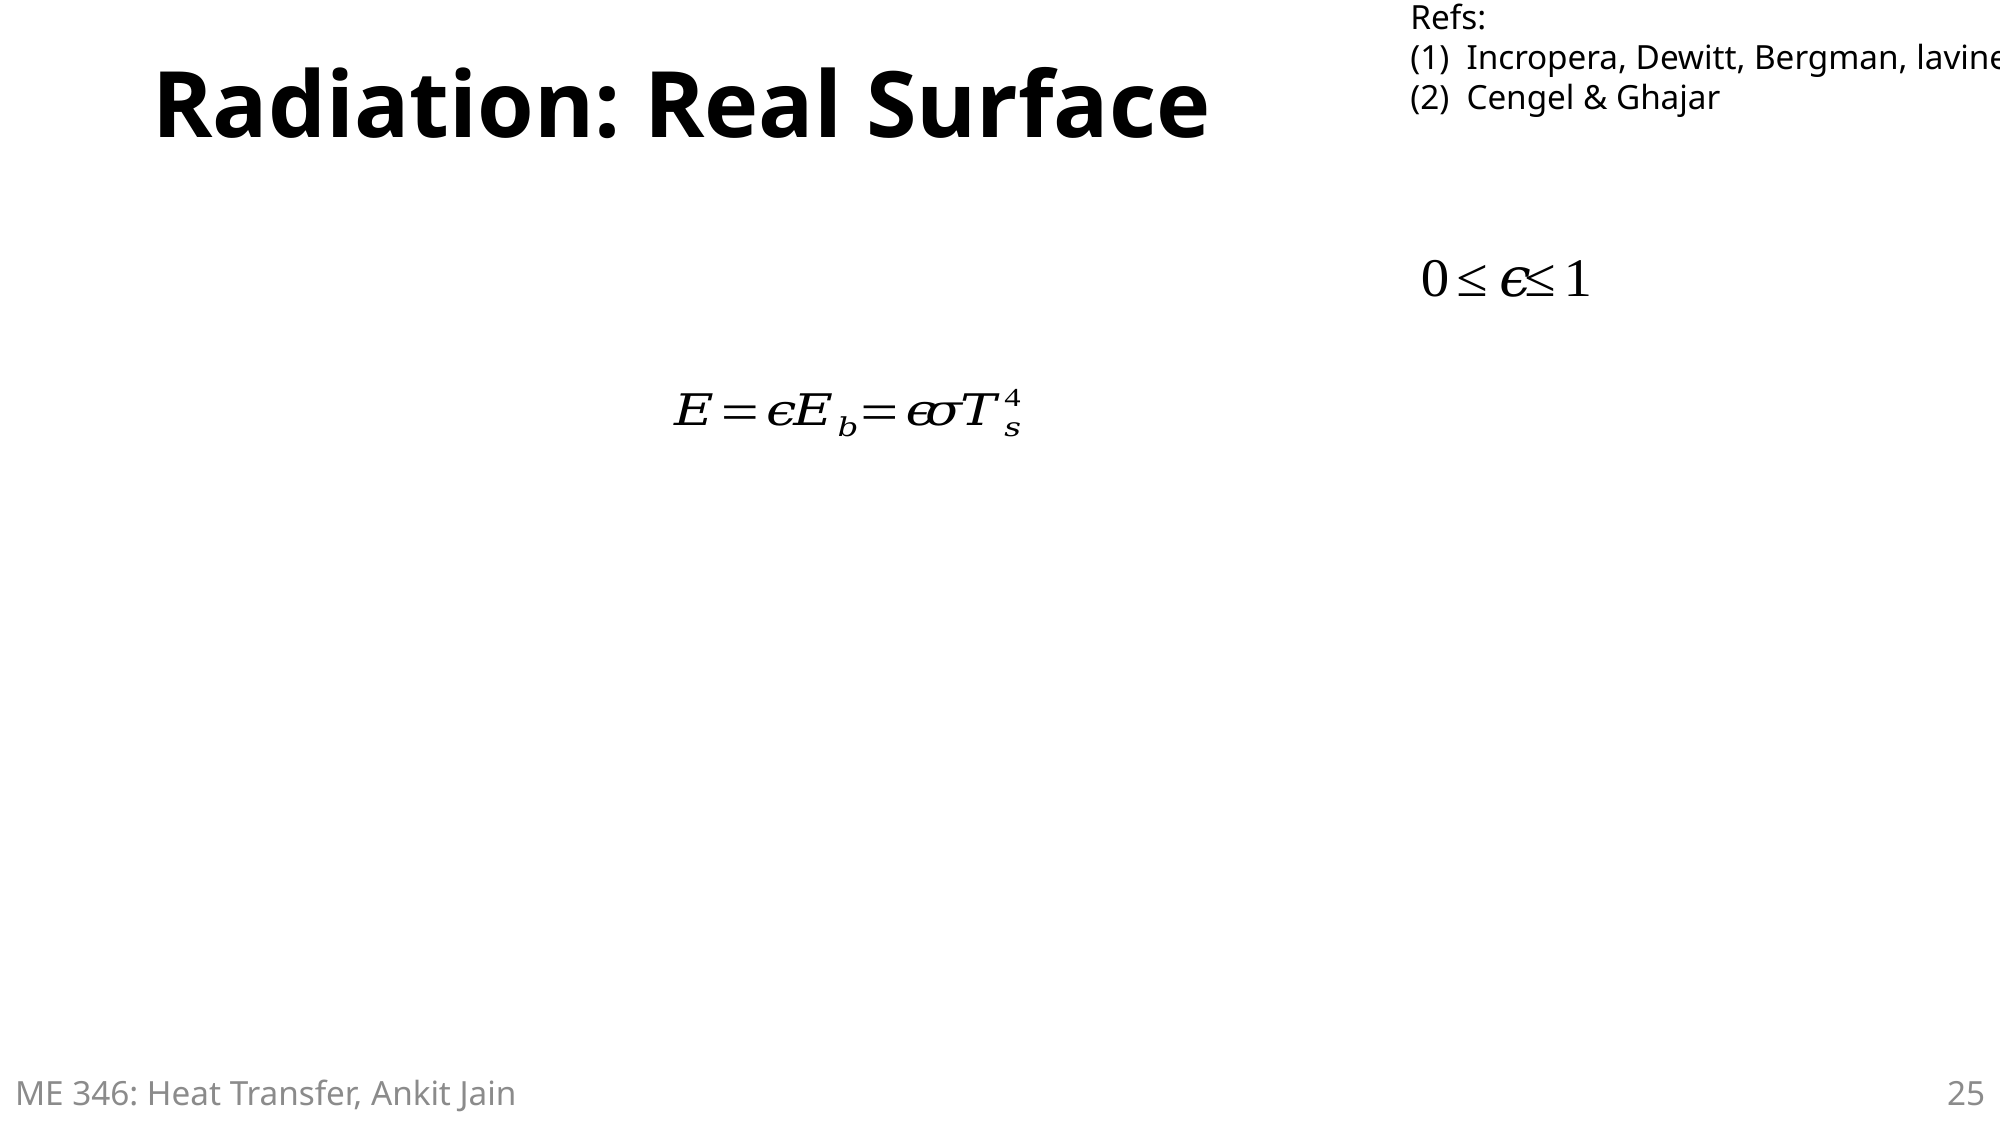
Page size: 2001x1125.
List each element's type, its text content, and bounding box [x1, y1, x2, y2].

chart [1406, 248, 1606, 310]
text_box Radiation: Real Surface [137, 0, 1863, 217]
chart [657, 382, 1034, 443]
text_box Refs: Incropera, Dewitt, Bergman, lavine Cengel & Ghajar [1395, 0, 2000, 124]
